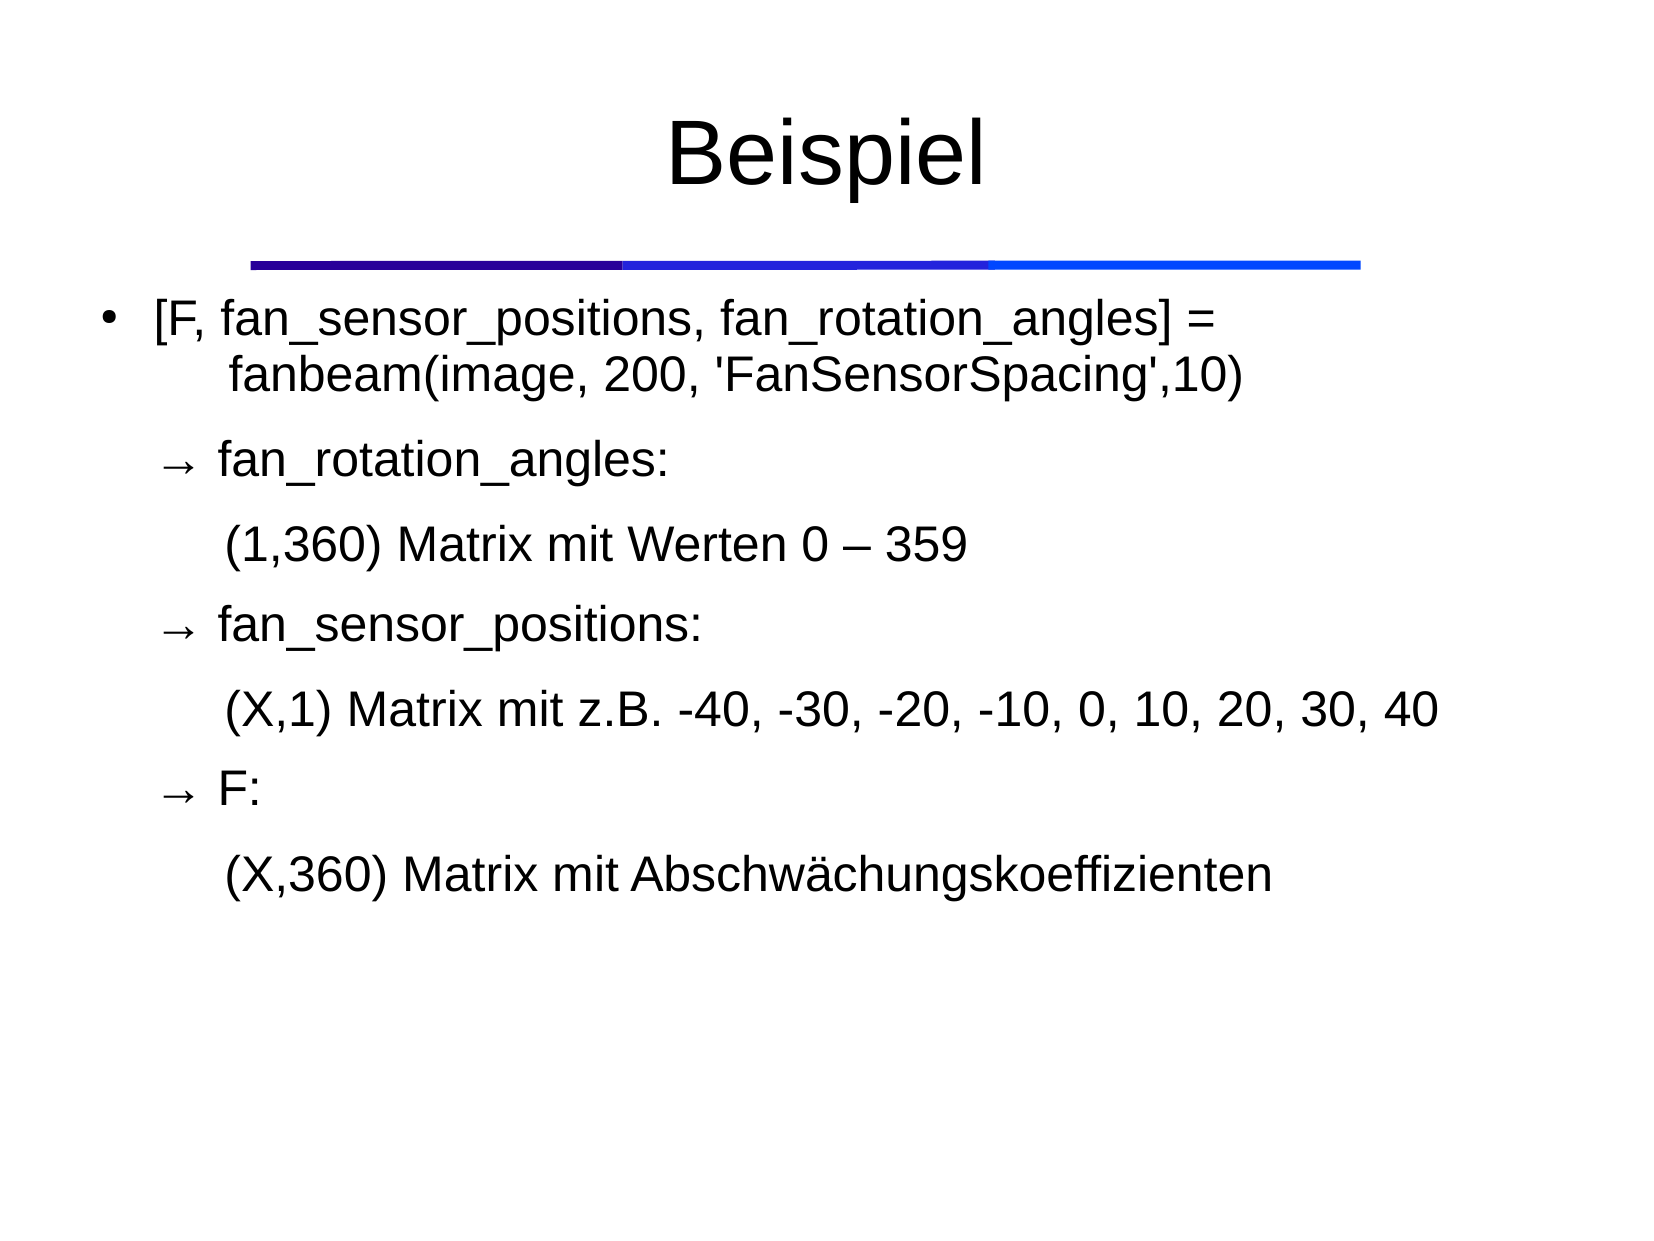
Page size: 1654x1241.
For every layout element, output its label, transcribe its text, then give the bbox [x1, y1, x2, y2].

list [F, fan_sensor_positions, fan_rotation_angles] = fanbeam(image, 200, 'FanSensorSpacing',10) → fan_rotation_angles: (1,360) Matrix mit Werten 0 – 359 → fan_sensor_positions: (X,1) Matrix mit z.B. -40, -30, -20, -10, 0, 10, 20, 30, 40 → F: (X,360) Matrix mit Abschwächungskoeffizienten [82, 290, 1538, 1010]
title Beispiel [82, 49, 1571, 257]
